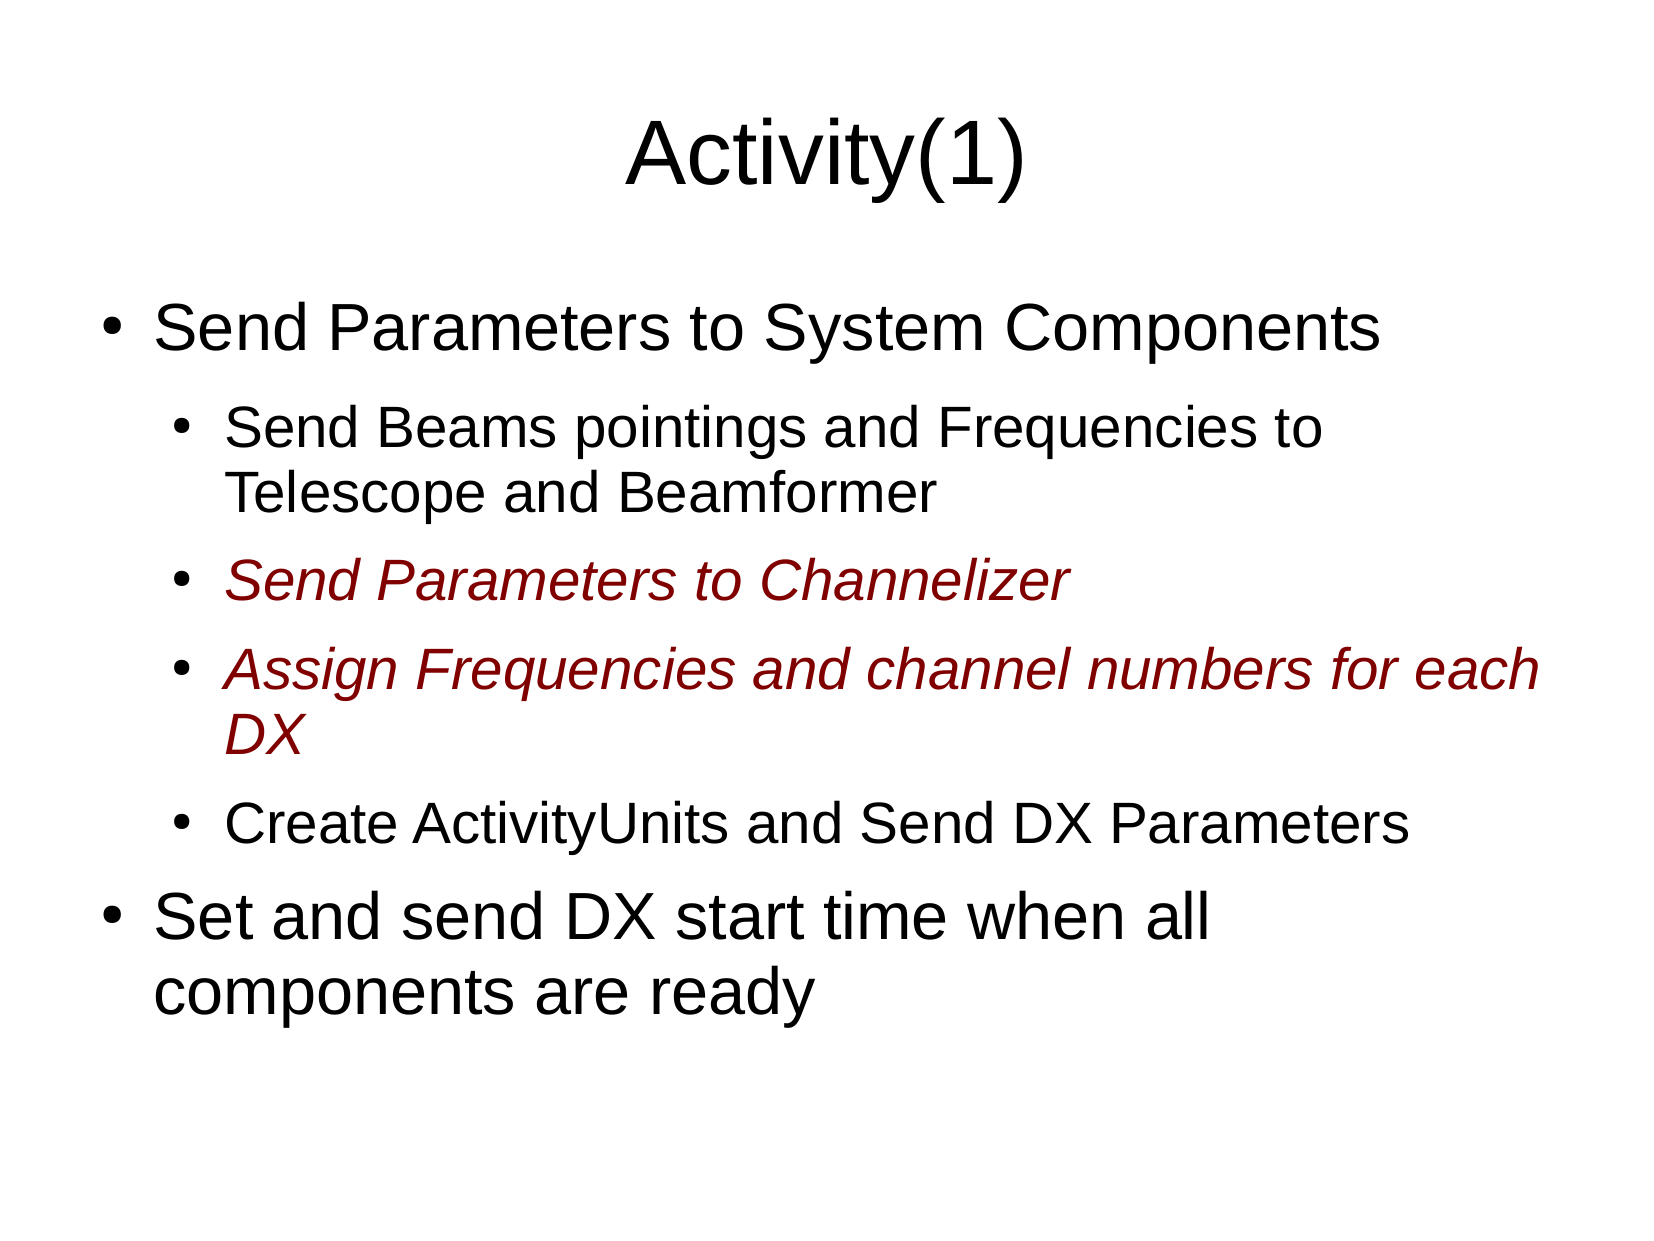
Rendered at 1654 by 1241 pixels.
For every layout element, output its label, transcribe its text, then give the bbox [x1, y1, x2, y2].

list Send Parameters to System Components Send Beams pointings and Frequencies to Telescope and Beamformer Send Parameters to Channelizer Assign Frequencies and channel numbers for each DX Create ActivityUnits and Send DX Parameters Set and send DX start time when all components are ready [82, 290, 1571, 1109]
title Activity(1) [82, 56, 1571, 250]
